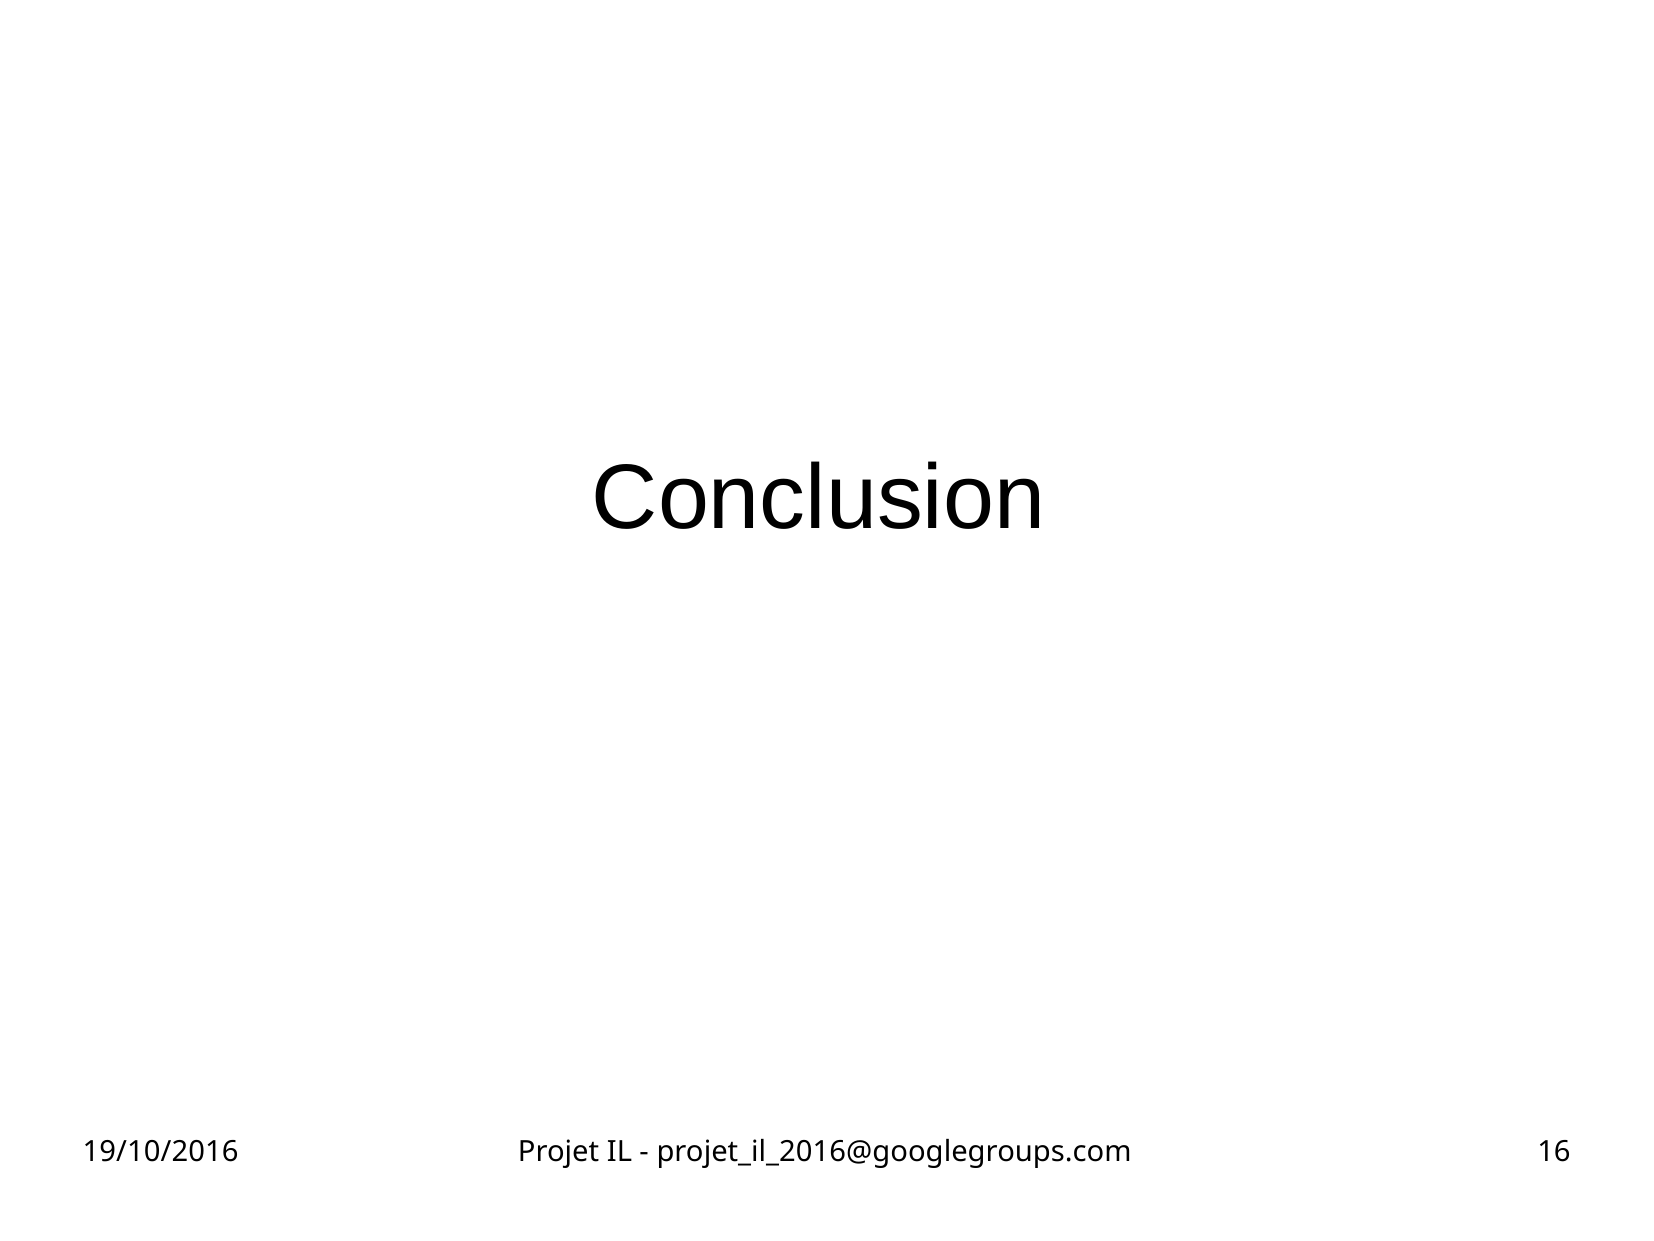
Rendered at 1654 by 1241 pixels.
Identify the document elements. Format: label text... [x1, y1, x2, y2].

title Conclusion [75, 392, 1564, 601]
